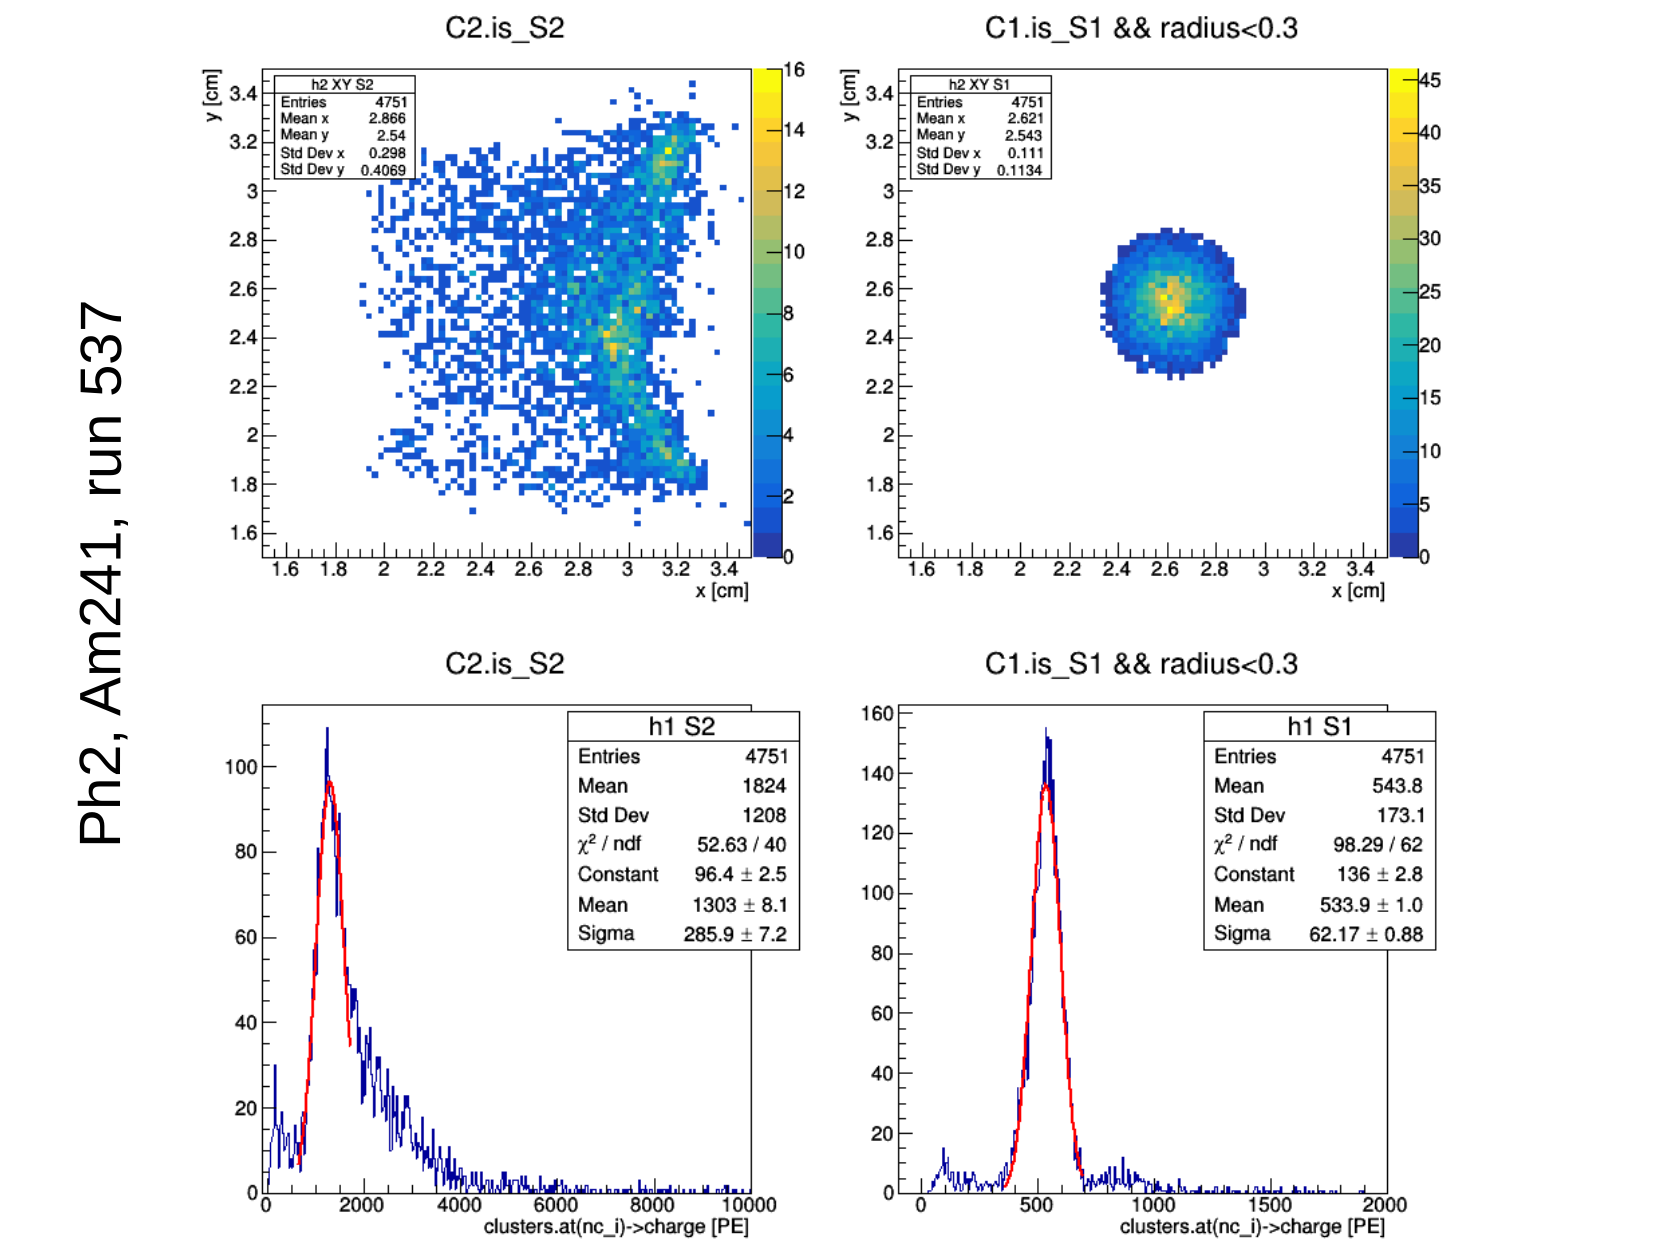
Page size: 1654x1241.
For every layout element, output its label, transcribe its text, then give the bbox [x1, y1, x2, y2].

picture [199, 3, 1454, 1241]
text_box Ph2, Am241, run 537 [60, 233, 196, 916]
